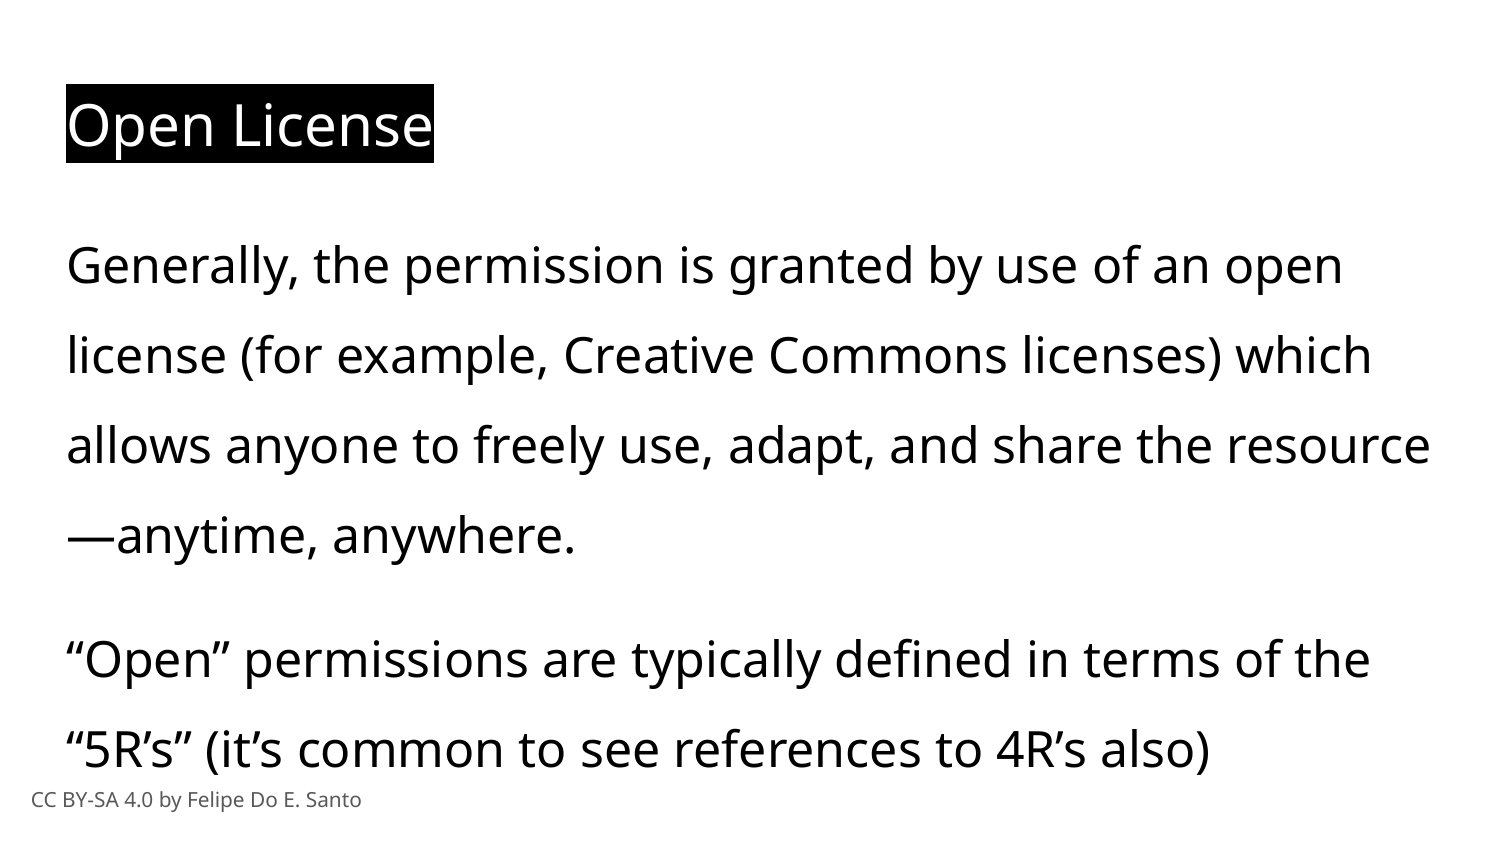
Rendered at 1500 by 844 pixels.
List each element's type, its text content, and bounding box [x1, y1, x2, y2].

list Generally, the permission is granted by use of an open license (for example, Creative Commons licenses) which allows anyone to freely use, adapt, and share the resource—anytime, anywhere. “Open” permissions are typically defined in terms of the “5R’s” (it’s common to see references to 4R’s also) [51, 189, 1449, 750]
text_box CC BY-SA 4.0 by Felipe Do E. Santo [15, 771, 421, 826]
title Open License [51, 72, 1449, 167]
